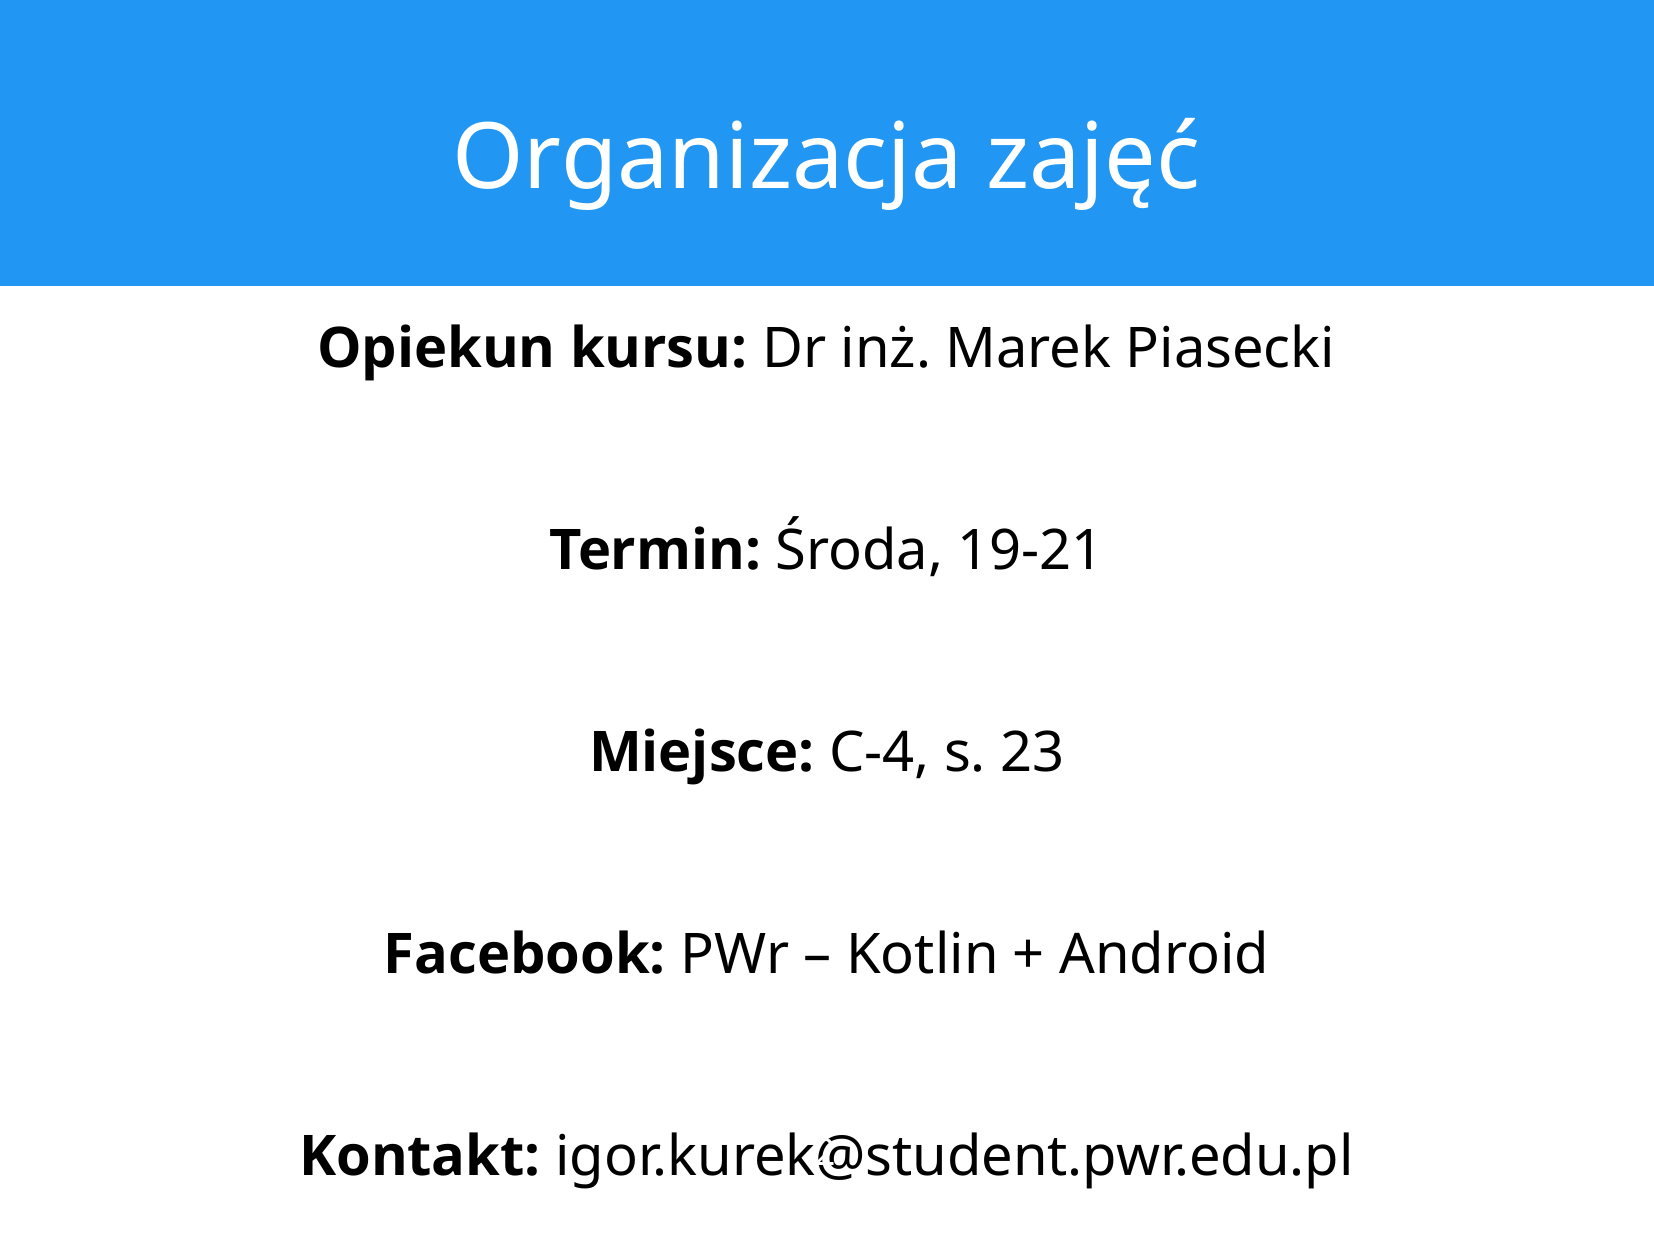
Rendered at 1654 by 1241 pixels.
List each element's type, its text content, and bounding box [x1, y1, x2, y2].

text_box <numer> [690, 1117, 961, 1188]
list Opiekun kursu: Dr inż. Marek Piasecki Termin: Środa, 19-21 Miejsce: C-4, s. 23 Facebook: PWr – Kotlin + Android Kontakt: igor.kurek@student.pwr.edu.pl [82, 307, 1571, 1193]
title Organizacja zajęć [82, 49, 1571, 257]
